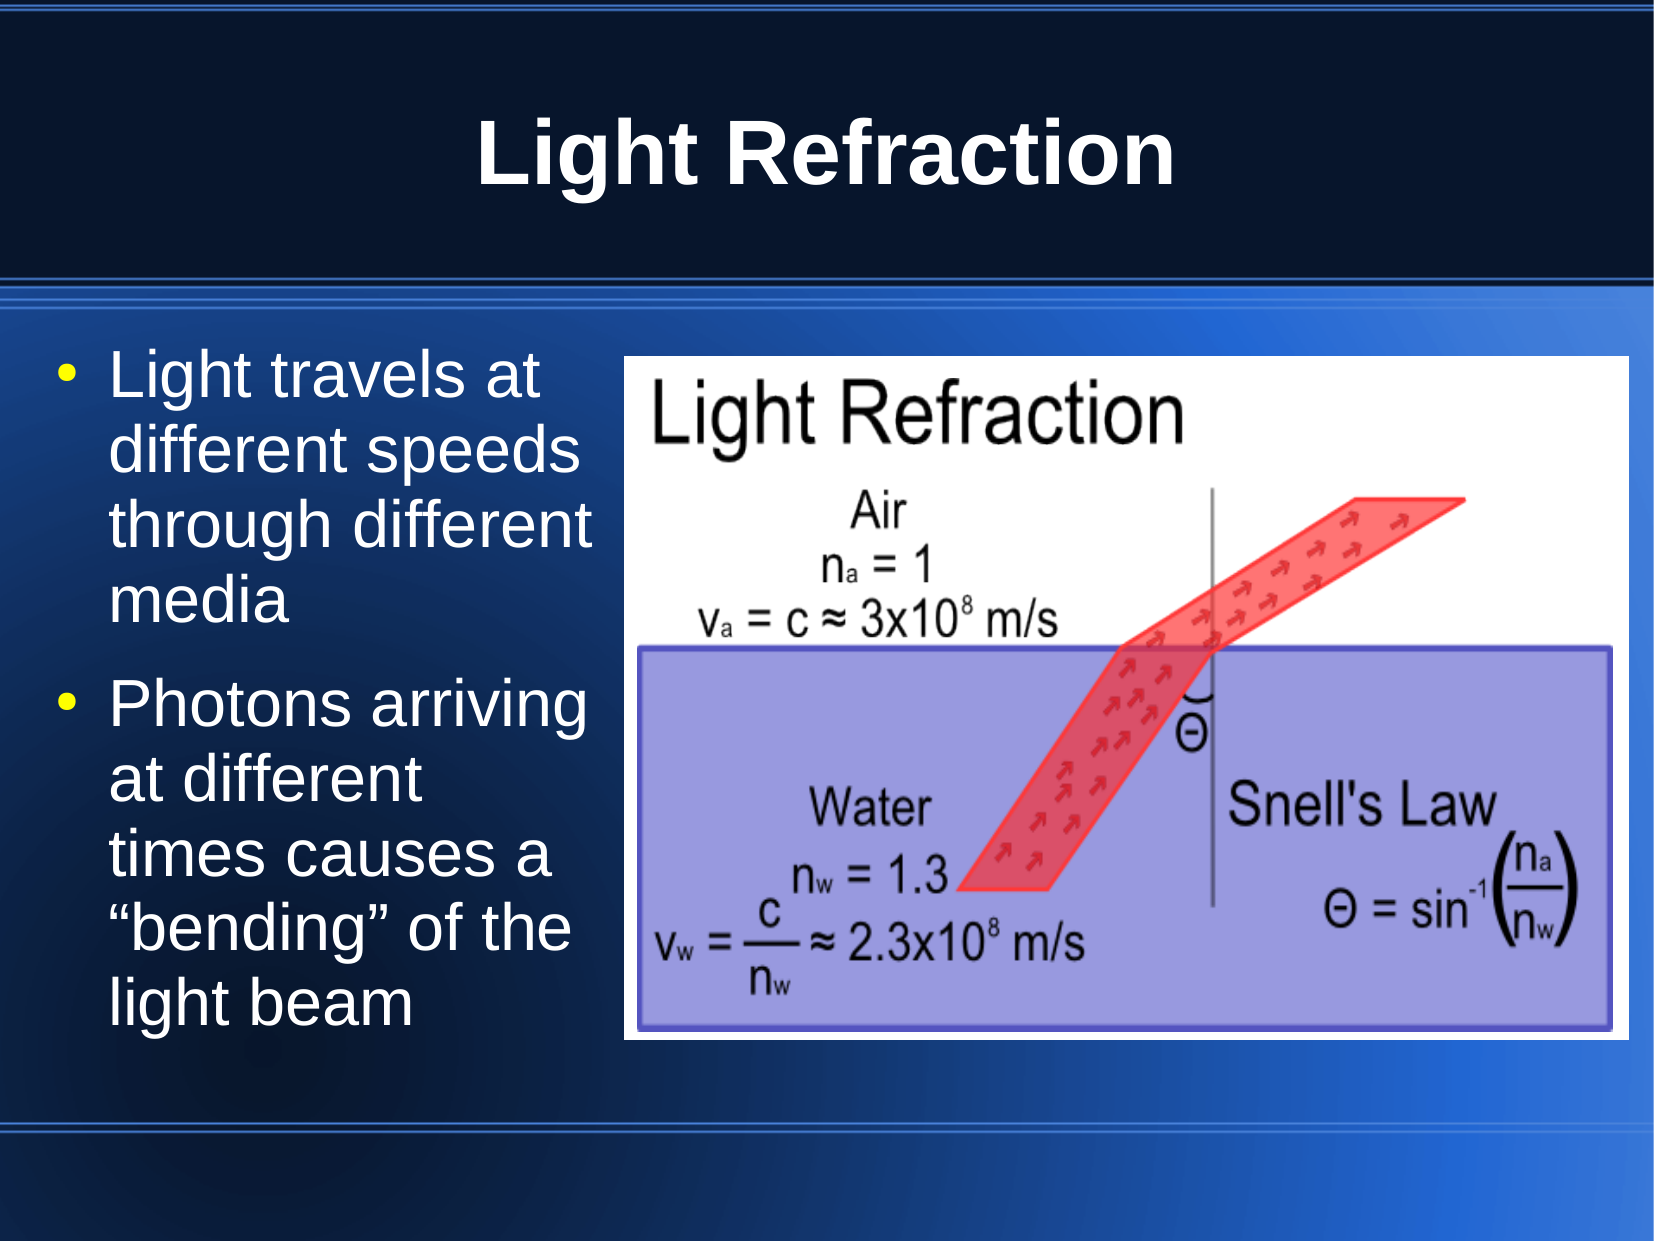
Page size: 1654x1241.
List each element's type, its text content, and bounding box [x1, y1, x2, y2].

title Light Refraction [82, 56, 1571, 250]
picture [0, 0, 1654, 1241]
text_box [624, 356, 1629, 1040]
list Light travels at different speeds through different media Photons arriving at different times causes a “bending” of the light beam [37, 337, 601, 1088]
